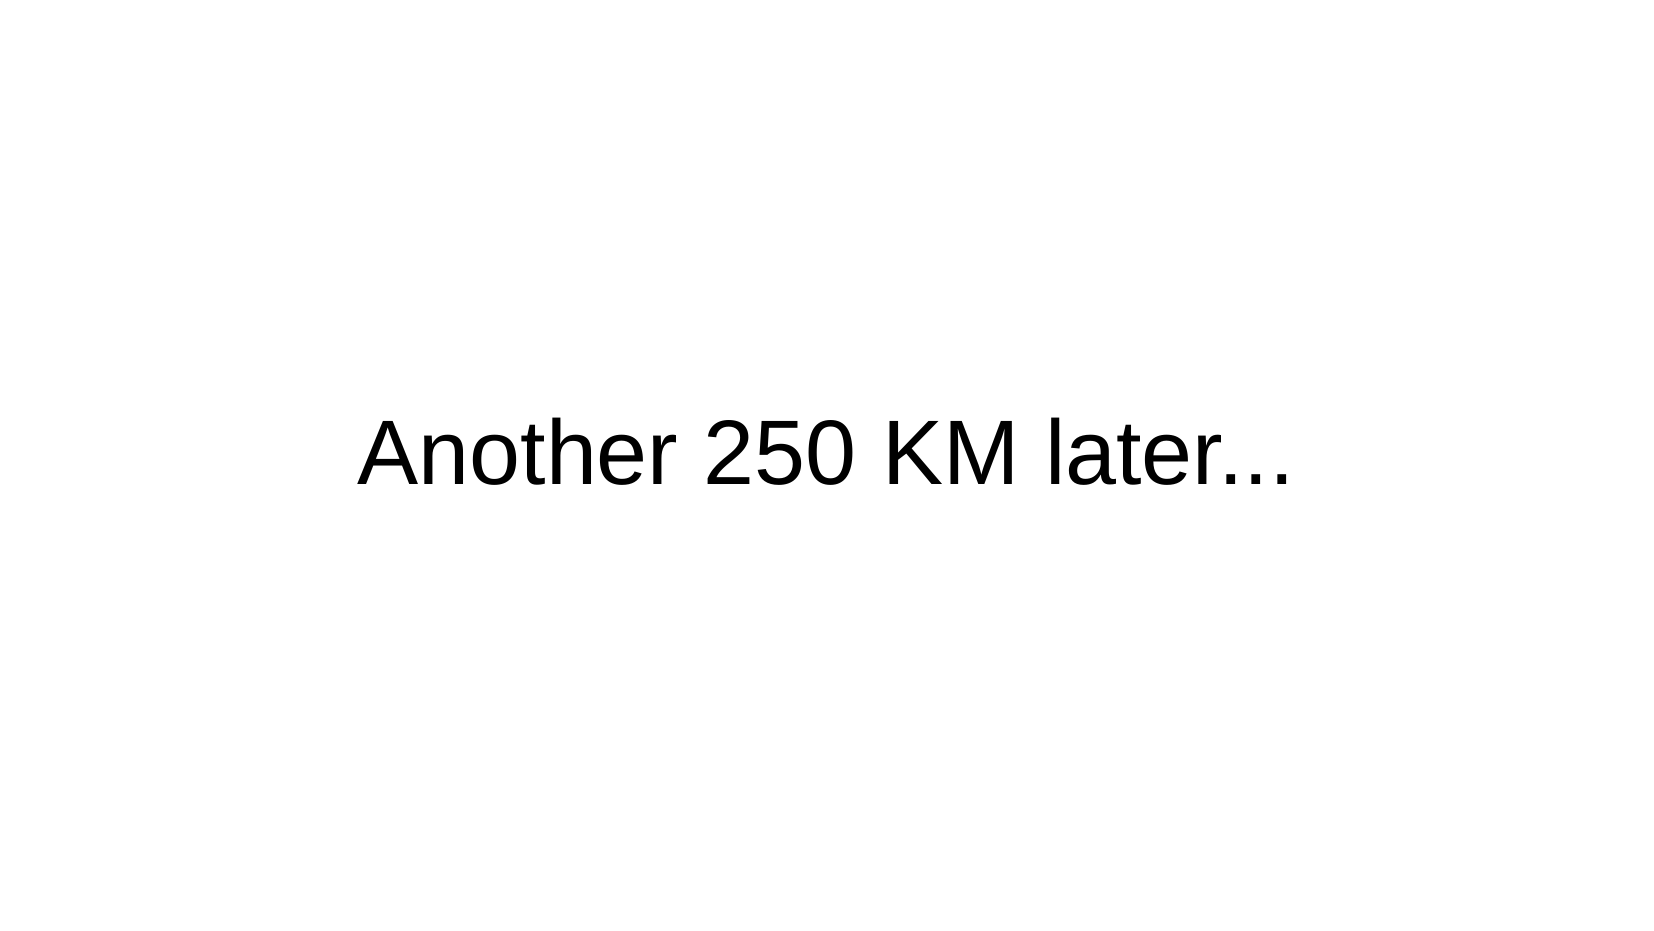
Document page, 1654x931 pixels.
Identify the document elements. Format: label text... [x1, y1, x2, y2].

title Another 250 KM later... [82, 375, 1571, 531]
